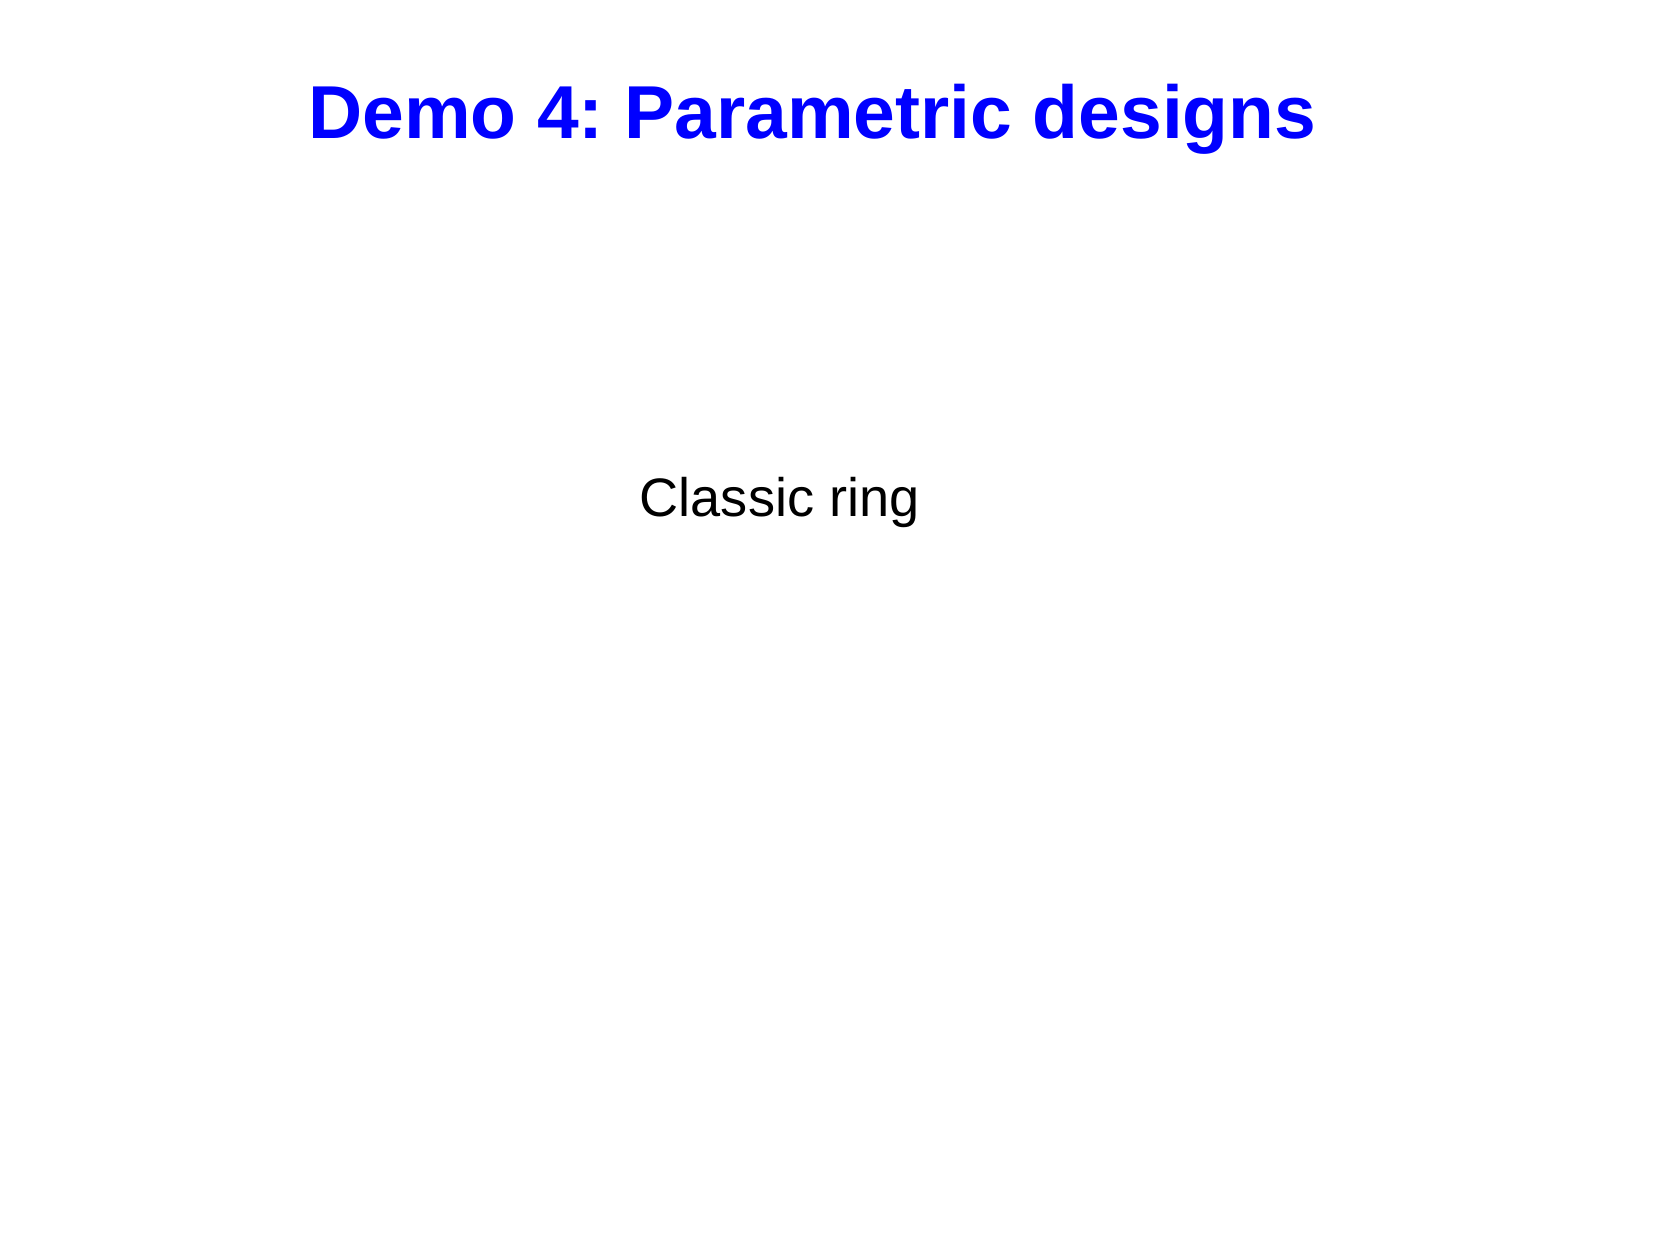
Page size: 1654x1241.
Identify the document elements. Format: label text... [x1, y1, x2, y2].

text_box Demo 4: Parametric designs [64, 60, 1561, 166]
title Classic ring [510, 455, 1051, 541]
